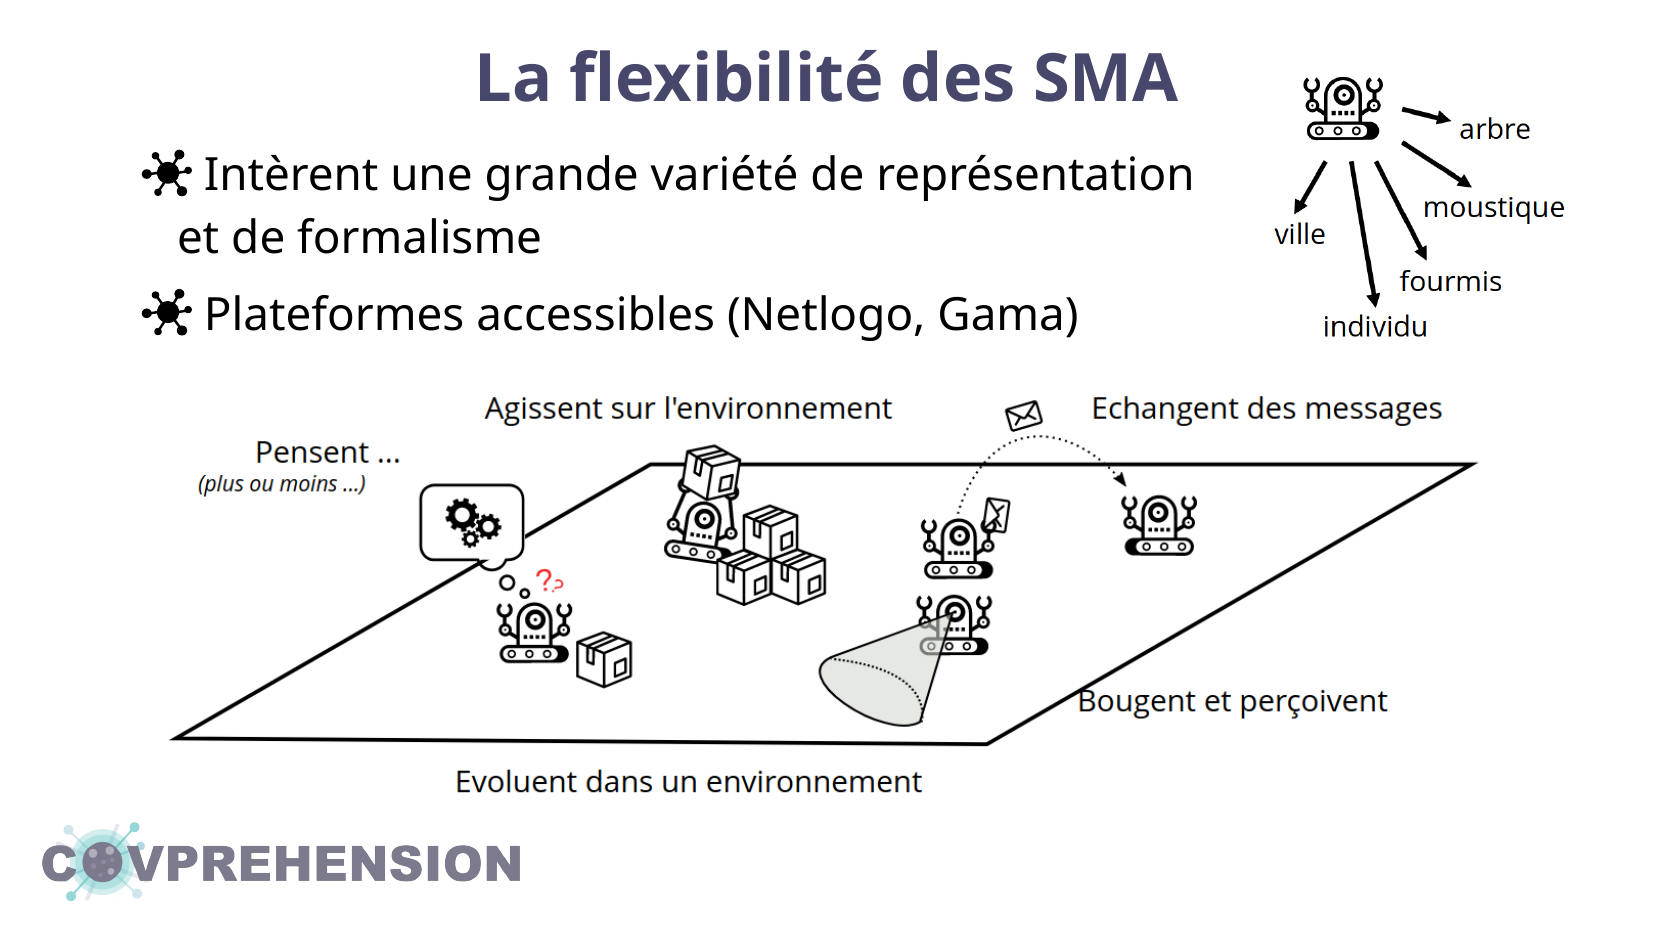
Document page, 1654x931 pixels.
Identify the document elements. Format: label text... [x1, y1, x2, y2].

title La flexibilité des SMA [0, 23, 1654, 129]
picture [160, 53, 1583, 827]
list Intèrent une grande variété de représentation et de formalisme Plateformes accessibles (Netlogo, Gama) [141, 141, 1241, 355]
